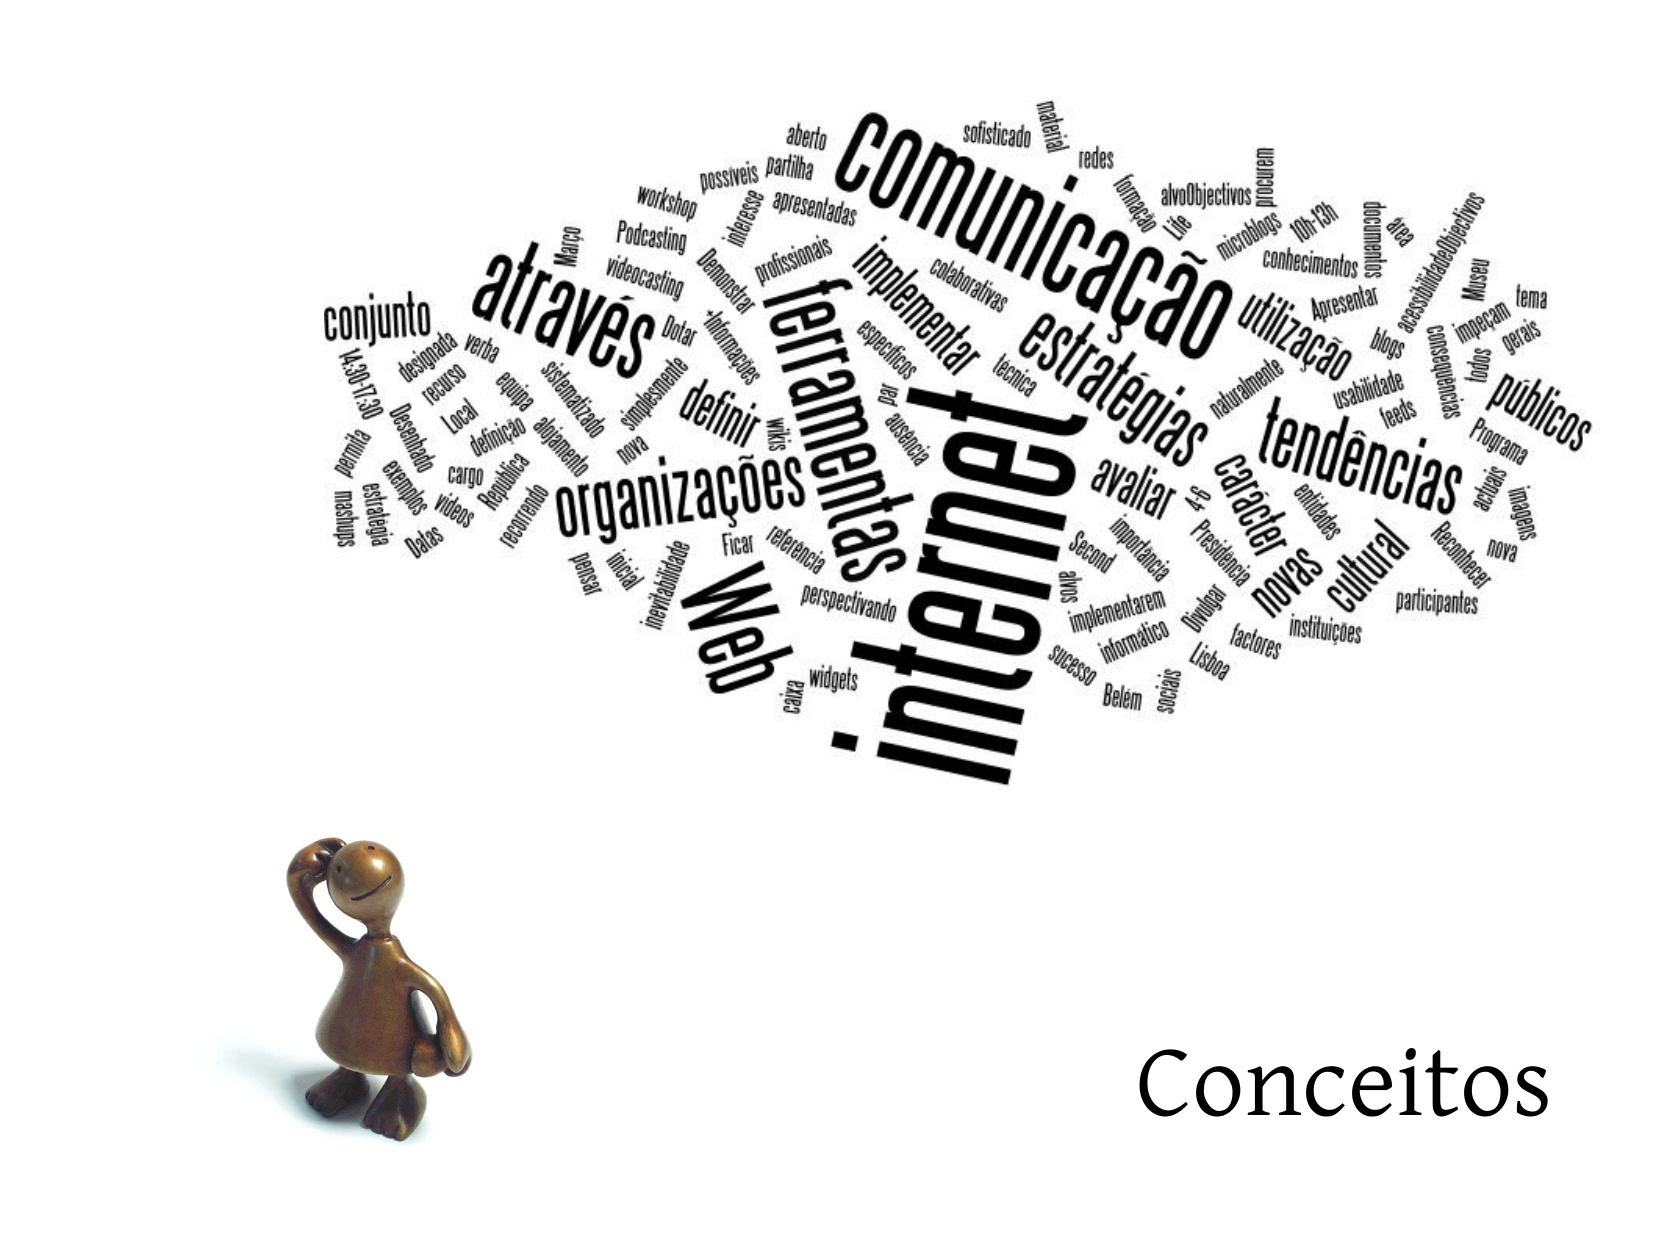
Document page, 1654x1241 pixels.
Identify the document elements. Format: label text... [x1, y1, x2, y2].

text_box Conceitos [1122, 1018, 1569, 1152]
picture [177, 58, 1600, 1211]
